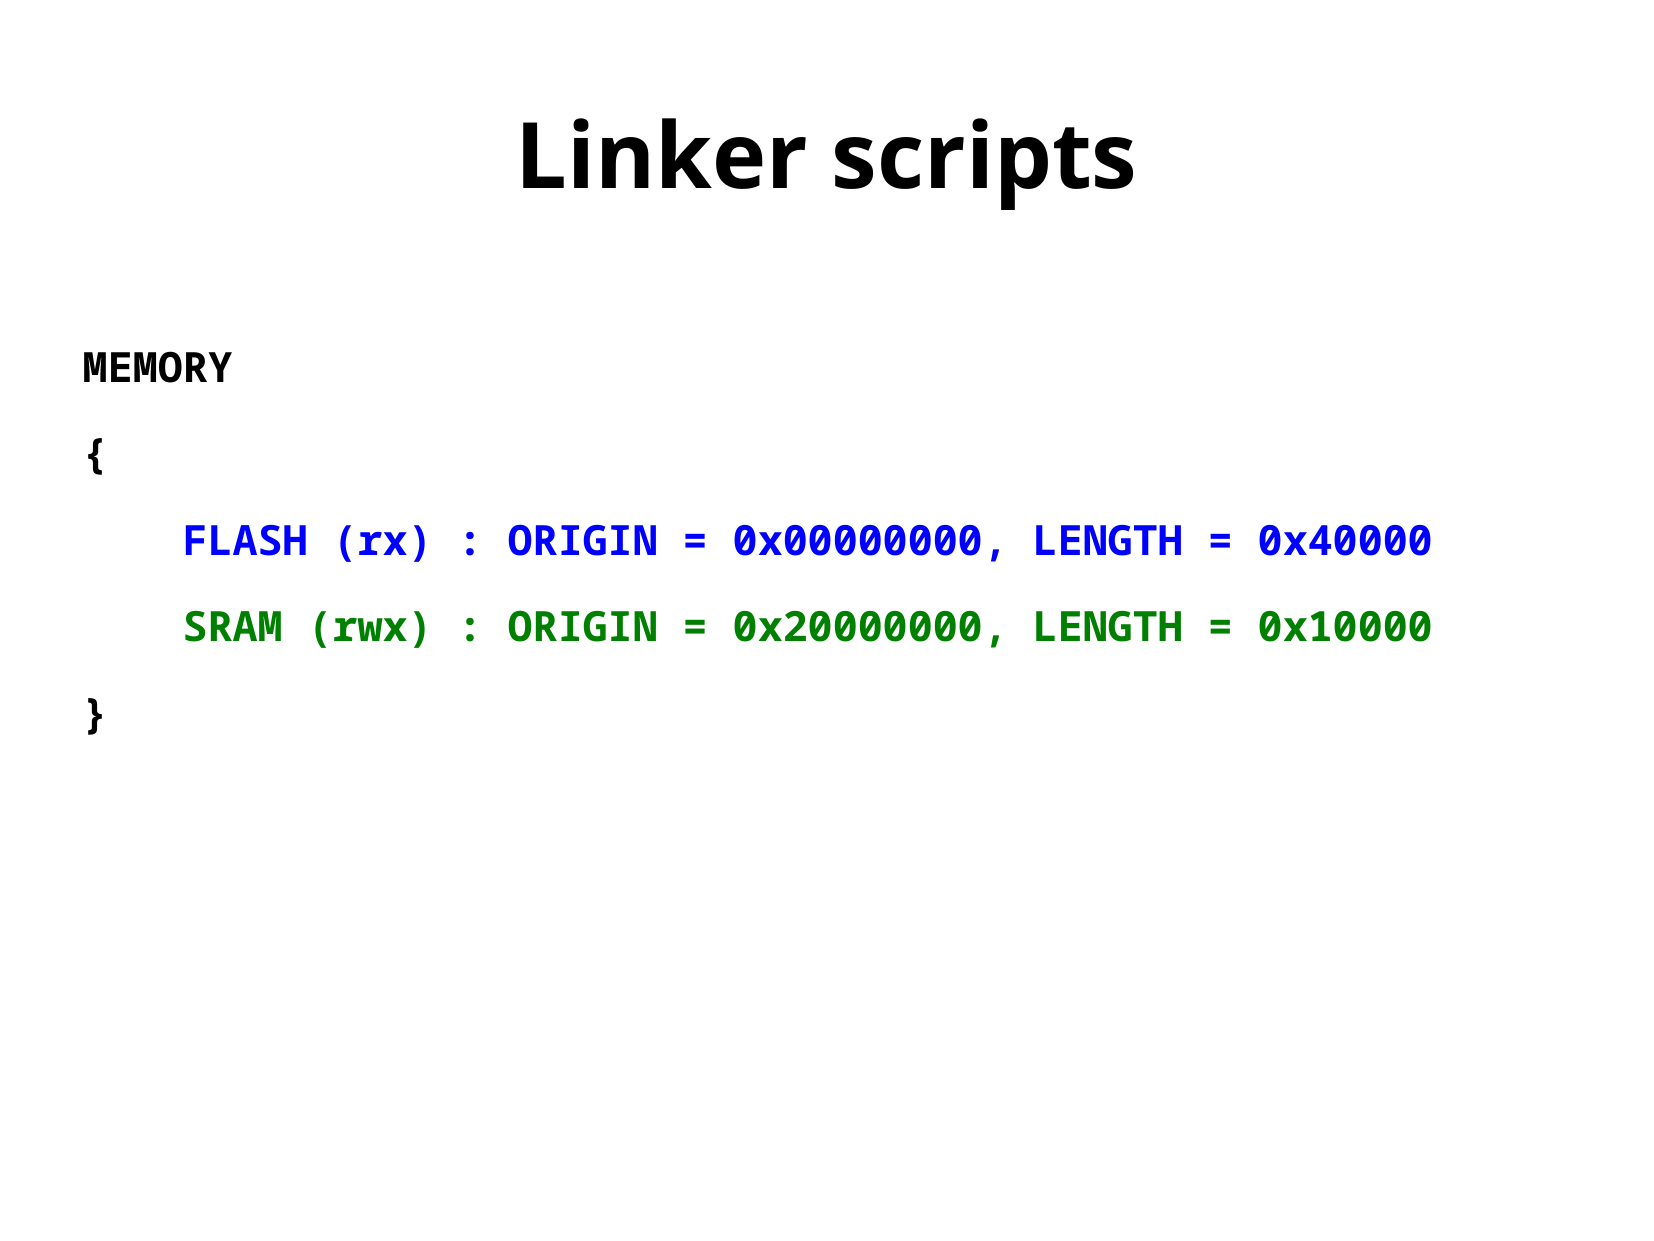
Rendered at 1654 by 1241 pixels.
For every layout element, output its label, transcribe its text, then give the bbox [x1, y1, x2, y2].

title Linker scripts [82, 49, 1571, 257]
list MEMORY { FLASH (rx) : ORIGIN = 0x00000000, LENGTH = 0x40000 SRAM (rwx) : ORIGIN = 0x20000000, LENGTH = 0x10000 } [82, 337, 1571, 1157]
